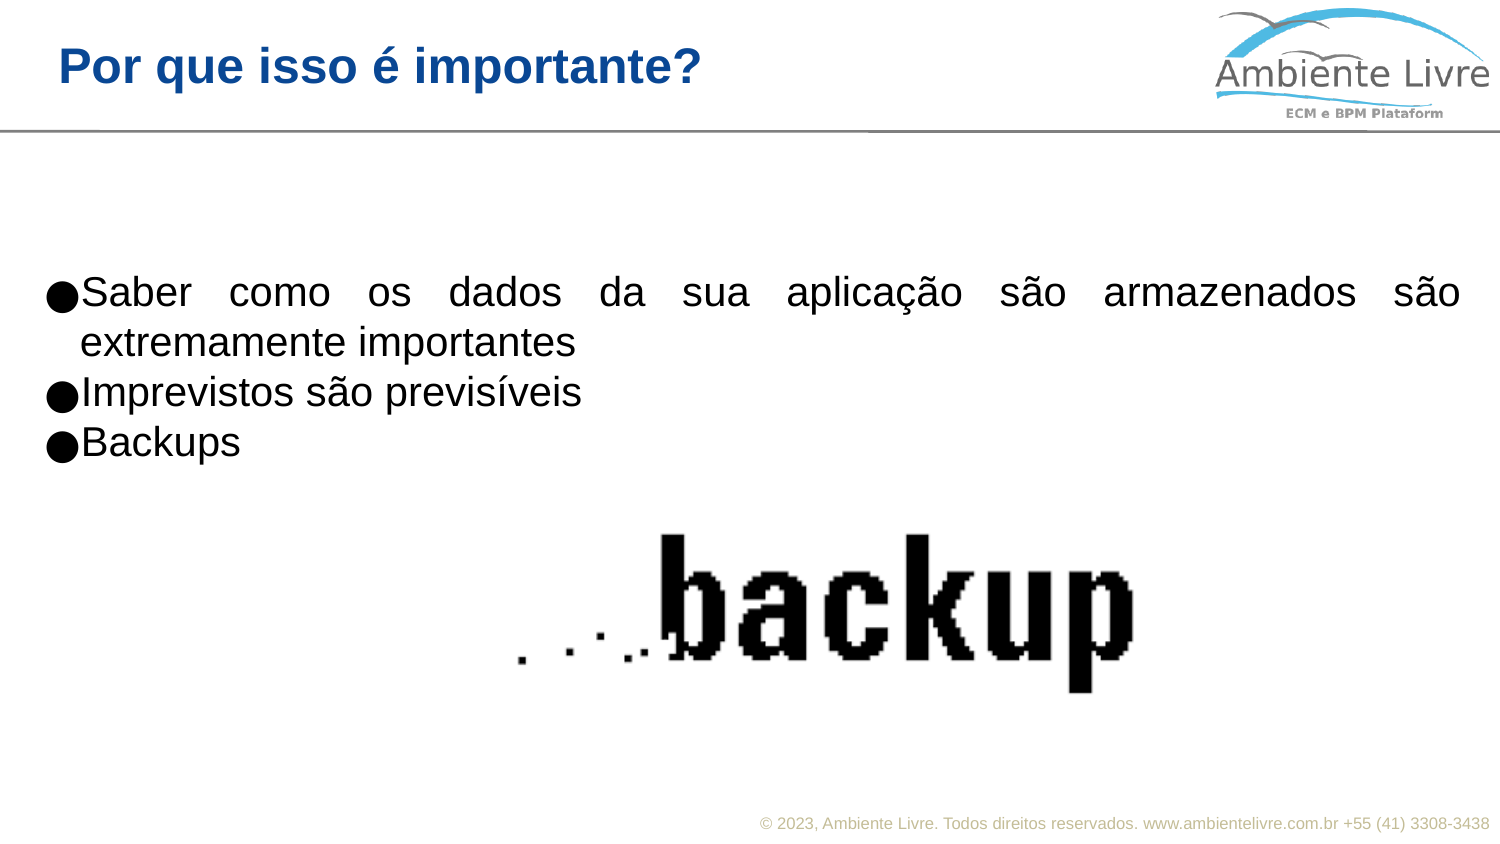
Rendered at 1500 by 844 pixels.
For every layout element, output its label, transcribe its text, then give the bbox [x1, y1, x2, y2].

text_box Saber como os dados da sua aplicação são armazenados são extremamente importantes Imprevistos são previsíveis Backups [29, 172, 1477, 443]
text_box Por que isso é importante? [43, 8, 1127, 129]
picture [501, 521, 1159, 709]
picture [1215, 8, 1489, 118]
